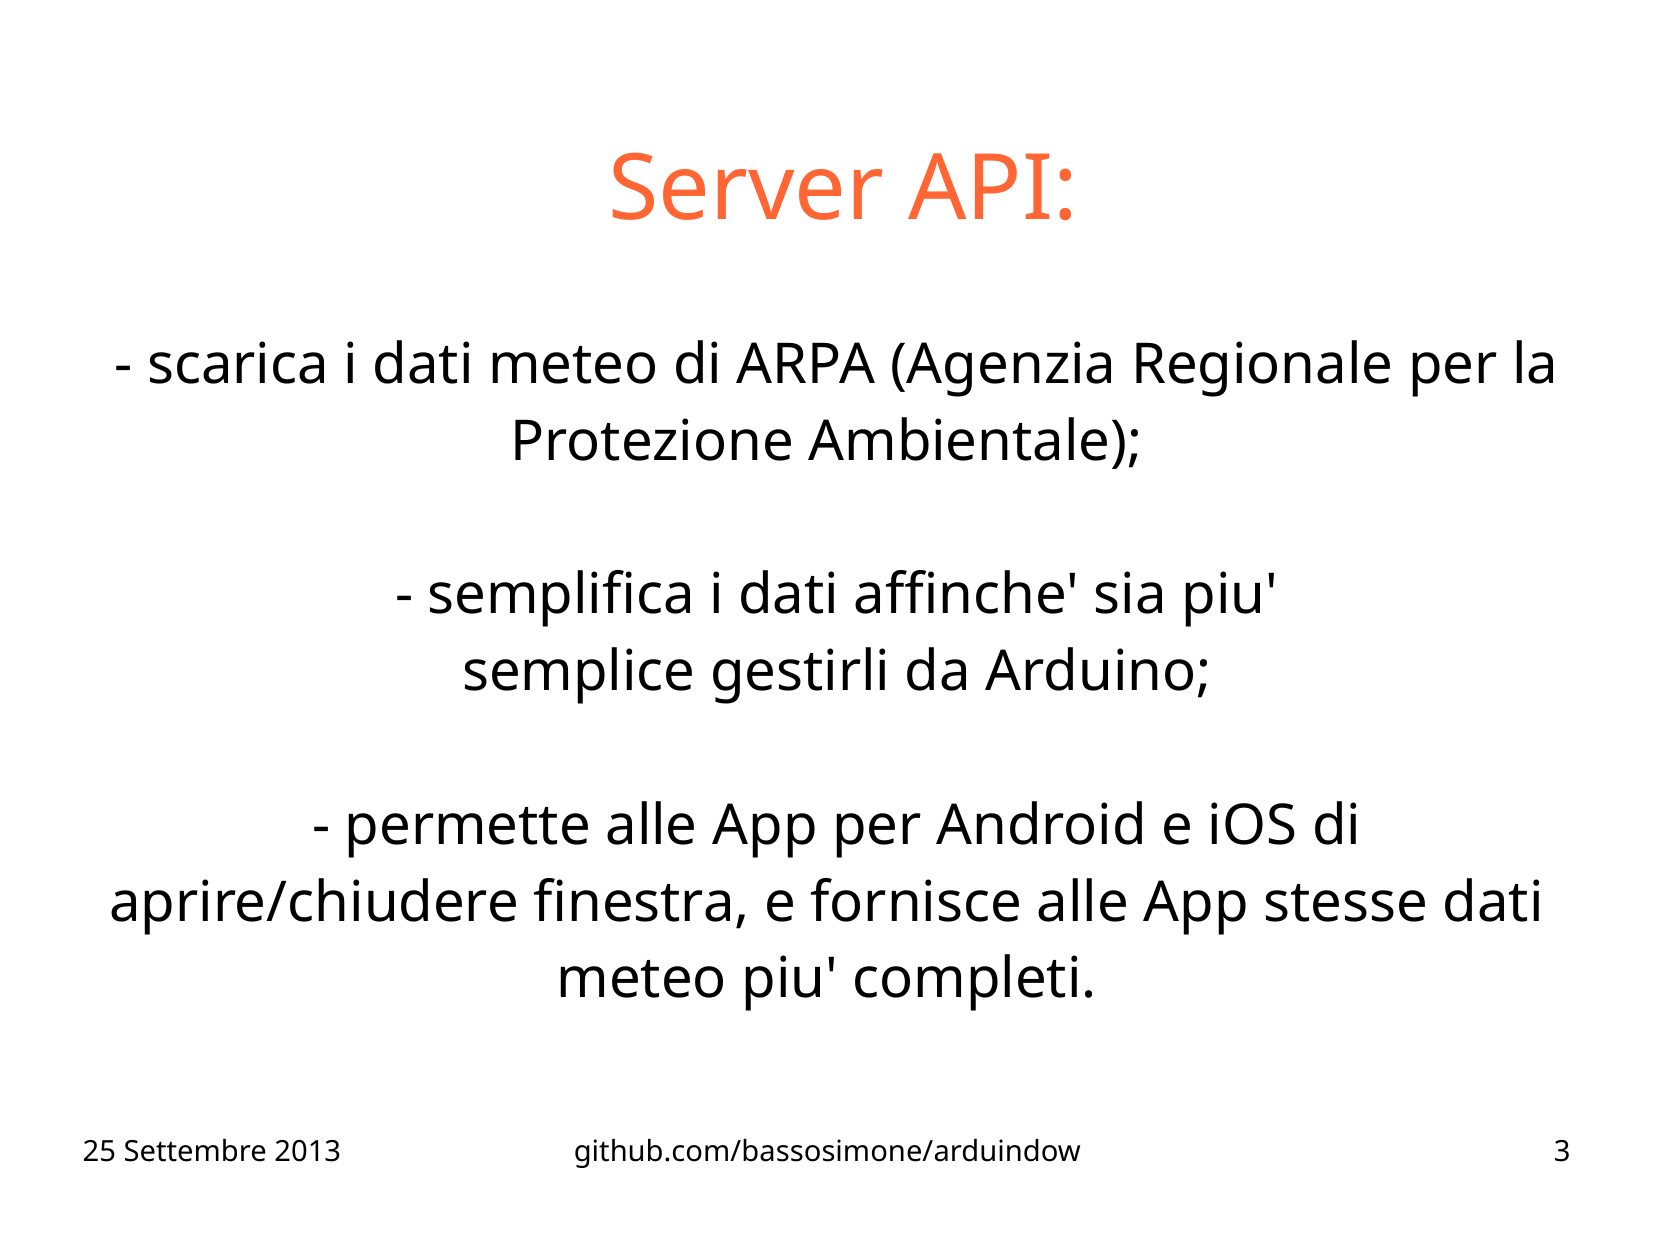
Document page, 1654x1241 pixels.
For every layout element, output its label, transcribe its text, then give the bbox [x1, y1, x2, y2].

subtitle Server API: - scarica i dati meteo di ARPA (Agenzia Regionale per la Protezione Ambientale); - semplifica i dati affinche' sia piu' semplice gestirli da Arduino; - permette alle App per Android e iOS di aprire/chiudere finestra, e fornisce alle App stesse dati meteo piu' completi. [82, 49, 1571, 1010]
